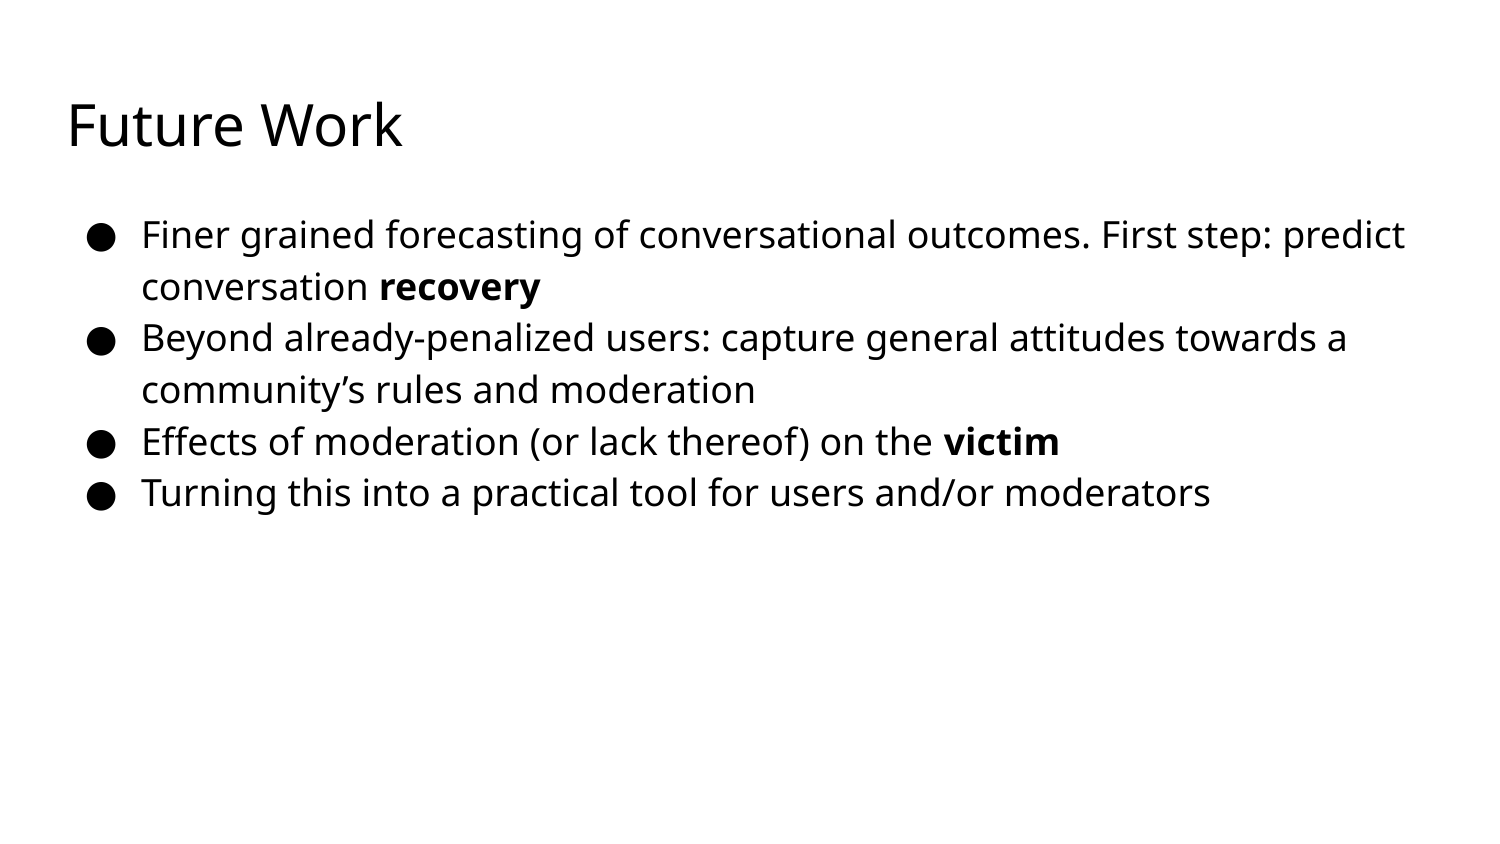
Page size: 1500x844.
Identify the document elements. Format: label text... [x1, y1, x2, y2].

title Future Work [51, 72, 1449, 167]
list Finer grained forecasting of conversational outcomes. First step: predict conversation recovery Beyond already-penalized users: capture general attitudes towards a community’s rules and moderation Effects of moderation (or lack thereof) on the victim Turning this into a practical tool for users and/or moderators [51, 189, 1449, 750]
